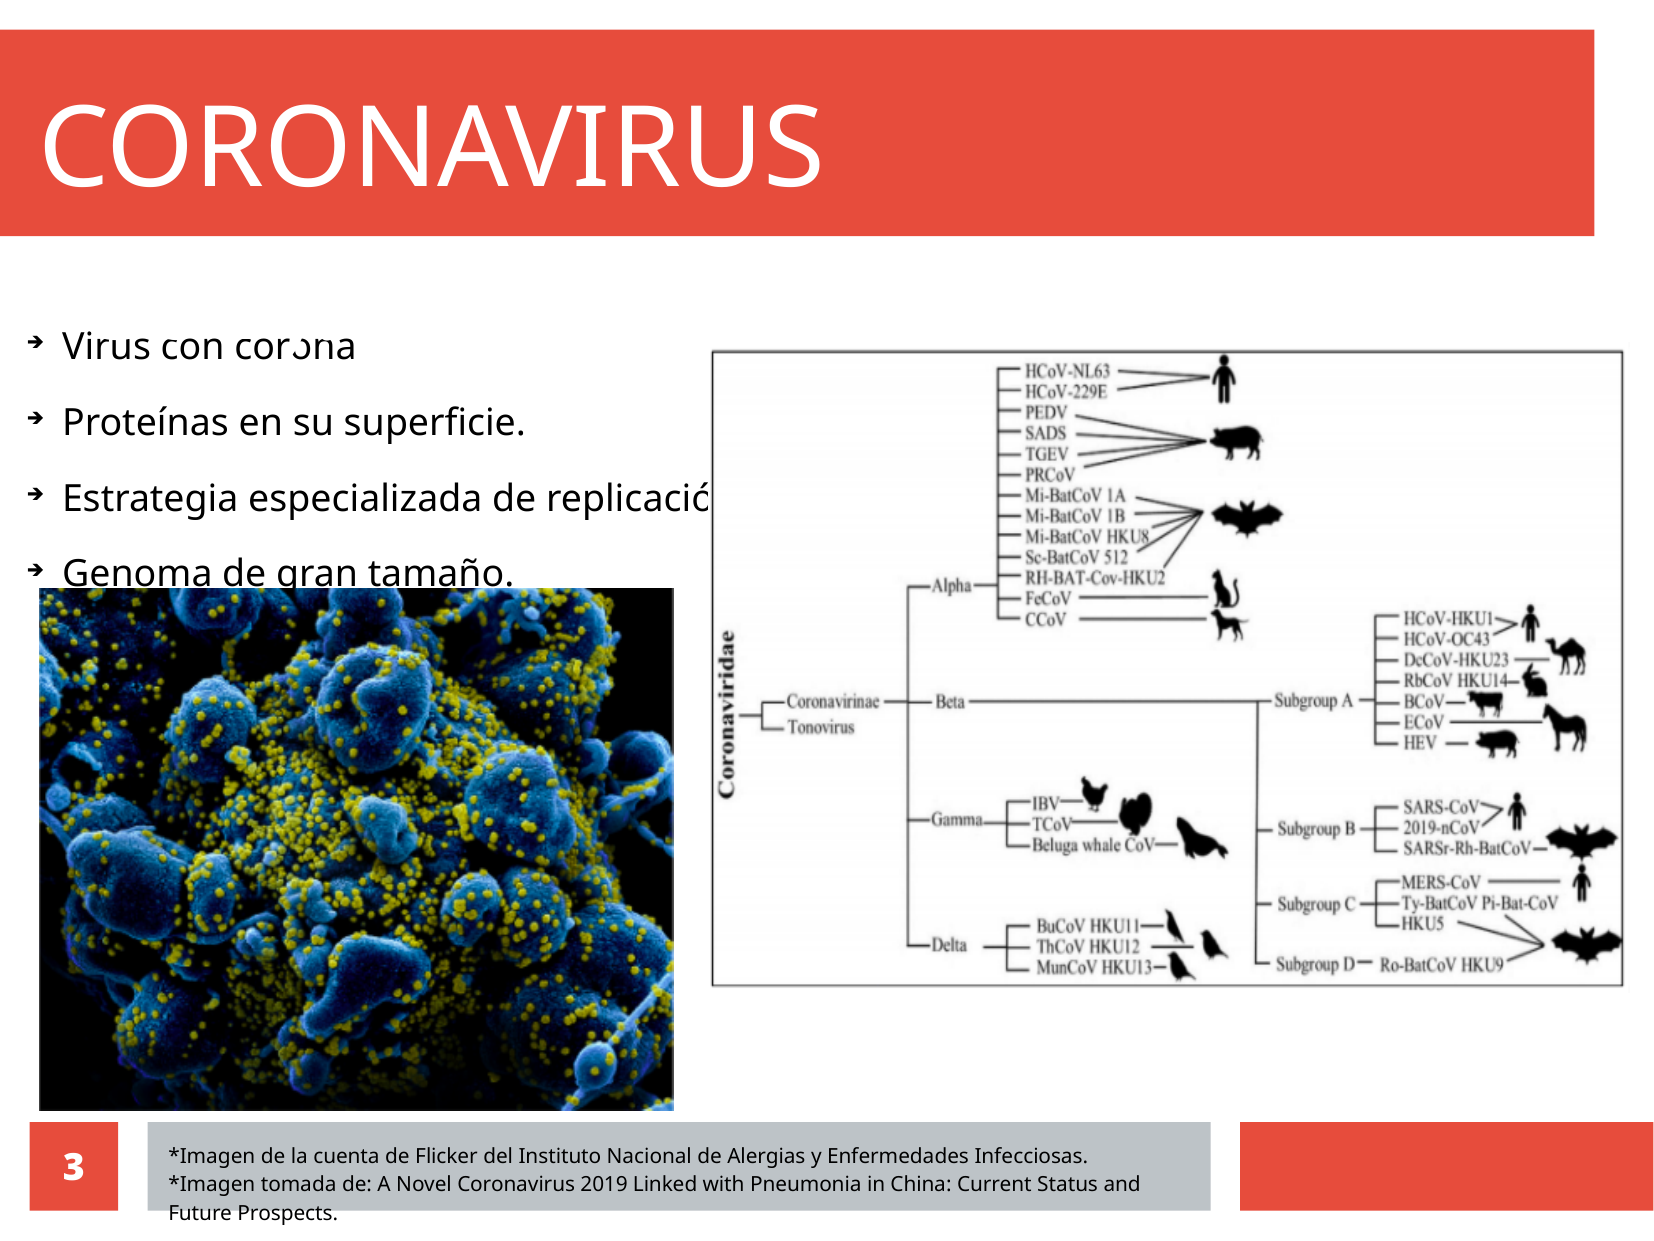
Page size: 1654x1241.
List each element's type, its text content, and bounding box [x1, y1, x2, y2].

picture [708, 342, 1630, 993]
text_box CORONAVIRUS (CoV): [23, 59, 1170, 216]
text_box Virus con corona Proteínas en su superficie. Estrategia especializada de replicación. Genoma de gran tamaño. [11, 236, 910, 673]
text_box *Imagen de la cuenta de Flicker del Instituto Nacional de Alergias y Enfermedades Infecciosas. *Imagen tomada de: A Novel Coronavirus 2019 Linked with Pneumonia in China: Current Status and Future Prospects. [153, 1133, 1205, 1202]
picture [39, 588, 674, 1111]
